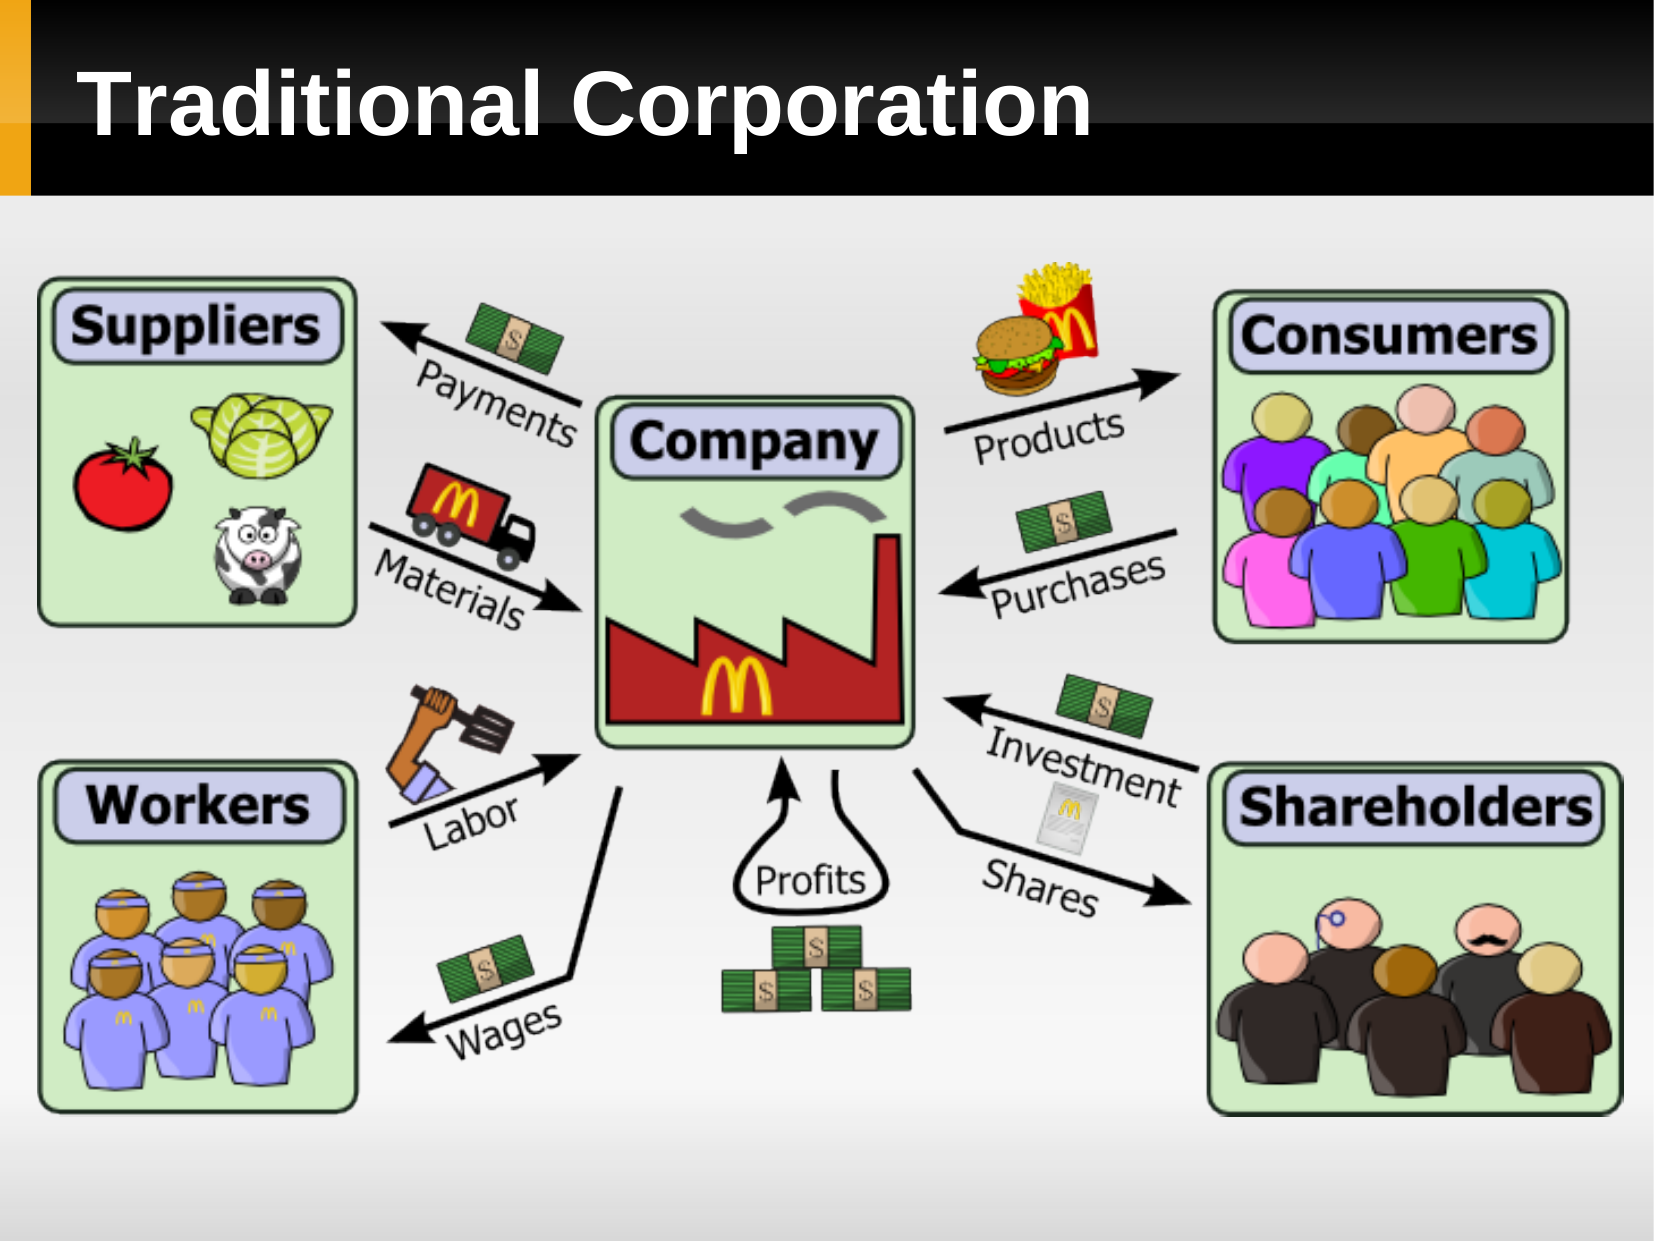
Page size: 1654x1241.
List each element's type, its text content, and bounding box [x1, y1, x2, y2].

title Traditional Corporation [76, 7, 1565, 200]
picture [0, 0, 1654, 1241]
